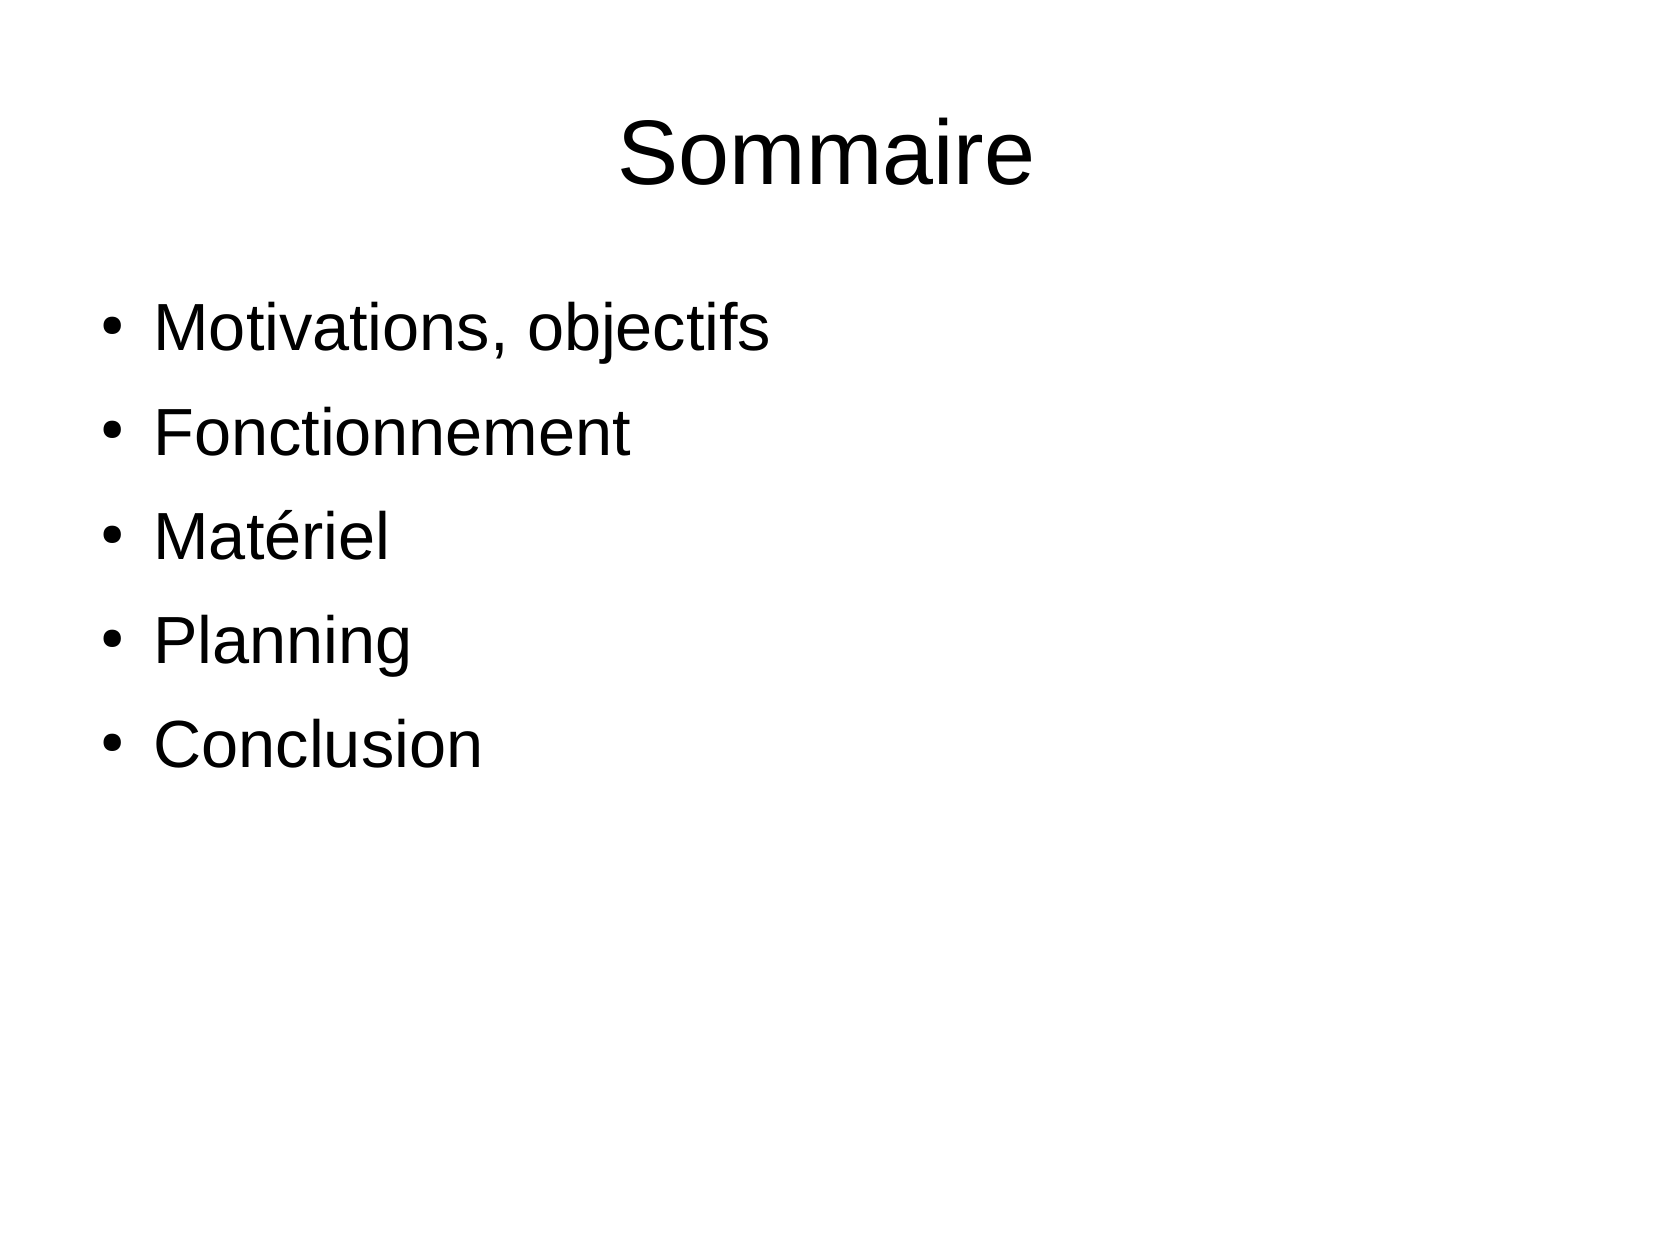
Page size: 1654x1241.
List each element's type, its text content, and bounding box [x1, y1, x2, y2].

list Motivations, objectifs Fonctionnement Matériel Planning Conclusion [82, 290, 1571, 1109]
title Sommaire [82, 49, 1571, 257]
